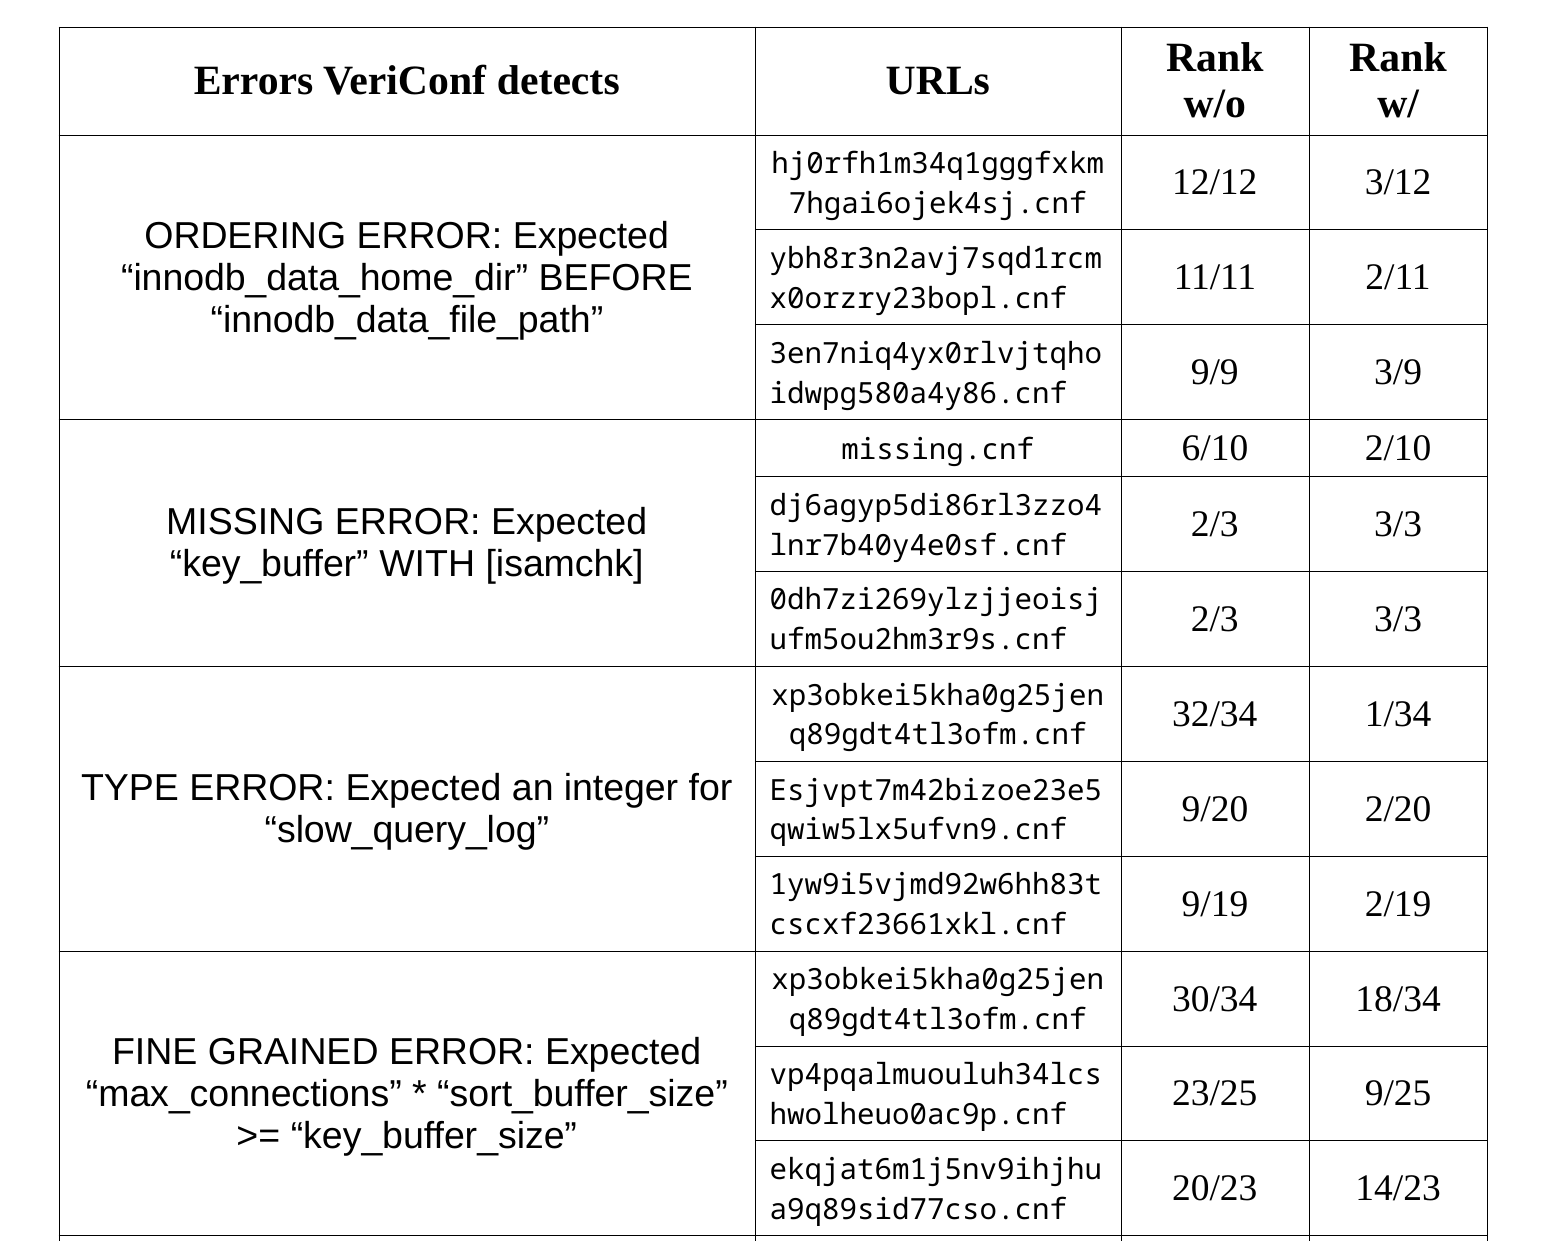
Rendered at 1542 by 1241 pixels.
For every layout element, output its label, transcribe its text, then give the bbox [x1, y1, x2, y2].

table_header URLs [756, 28, 1121, 135]
table_cell ybh8r3n2avj7sqd1rcmx0orzry23bopl.cnf [756, 230, 1121, 324]
table_cell MISSING ERROR: Expected “key_buffer” WITH [isamchk] [60, 420, 755, 666]
table_cell xp3obkei5kha0g25jenq89gdt4tl3ofm.cnf [756, 952, 1121, 1046]
table_cell TYPE ERROR: Expected an integer for “slow_query_log” [60, 667, 755, 951]
table_cell 9/9 [1122, 325, 1309, 419]
table_cell 11/11 [1122, 230, 1309, 324]
table_header Rank w/o [1122, 28, 1309, 135]
table_cell ekqjat6m1j5nv9ihjhua9q89sid77cso.cnf [756, 1141, 1121, 1235]
table_cell INTEGER CORRELATION ERROR: Expected “max_allowed_packet” < “innodb_buffer_pool_size” [60, 1236, 755, 1241]
table_cell ORDERING ERROR: Expected “innodb_data_home_dir” BEFORE “innodb_data_file_path” [60, 136, 755, 419]
table_cell 29/32 [1122, 1236, 1309, 1241]
table_cell 2/19 [1310, 857, 1487, 951]
table_cell 20/23 [1122, 1141, 1309, 1235]
table_cell 30/34 [1122, 952, 1309, 1046]
table_cell 18/34 [1310, 952, 1487, 1046]
table_cell 3/3 [1310, 572, 1487, 666]
table_cell missing.cnf [756, 420, 1121, 476]
table_cell 0dh7zi269ylzjjeoisjufm5ou2hm3r9s.cnf [756, 572, 1121, 666]
table_cell FINE GRAINED ERROR: Expected “max_connections” * “sort_buffer_size” >= “key_buffer_size” [60, 952, 755, 1235]
table_cell 3/12 [1310, 136, 1487, 229]
table_cell 2/3 [1122, 477, 1309, 571]
table_cell dj6agyp5di86rl3zzo4lnr7b40y4e0sf.cnf [756, 477, 1121, 571]
table_cell 32/34 [1122, 667, 1309, 761]
table_cell 14/23 [1310, 1141, 1487, 1235]
table_cell 3/3 [1310, 477, 1487, 571]
table_cell 3/9 [1310, 325, 1487, 419]
table_cell 8/32 [1310, 1236, 1487, 1241]
table_cell 2/3 [1122, 572, 1309, 666]
table_cell 12/12 [1122, 136, 1309, 229]
table_cell vp4pqalmuouluh34lcshwolheuo0ac9p.cnf [756, 1047, 1121, 1140]
table_cell 1/34 [1310, 667, 1487, 761]
table_cell 9/19 [1122, 857, 1309, 951]
table_cell 9/20 [1122, 762, 1309, 856]
table_cell hj0rfh1m34q1gggfxkm7hgai6ojek4sj.cnf [756, 136, 1121, 229]
table_cell 1yw9i5vjmd92w6hh83tcscxf23661xkl.cnf [756, 857, 1121, 951]
table_cell 2/11 [1310, 230, 1487, 324]
table_cell r817w4w029t9n885609su9u7uy6rgdgx.cnf [756, 1236, 1121, 1241]
table_cell 2/20 [1310, 762, 1487, 856]
table_cell Esjvpt7m42bizoe23e5qwiw5lx5ufvn9.cnf [756, 762, 1121, 856]
table_cell 6/10 [1122, 420, 1309, 476]
table_header Rank w/ [1310, 28, 1487, 135]
table_cell 2/10 [1310, 420, 1487, 476]
table_cell 23/25 [1122, 1047, 1309, 1140]
table_cell xp3obkei5kha0g25jenq89gdt4tl3ofm.cnf [756, 667, 1121, 761]
table_cell 3en7niq4yx0rlvjtqhoidwpg580a4y86.cnf [756, 325, 1121, 419]
table_header Errors VeriConf detects [60, 28, 755, 135]
table_cell 9/25 [1310, 1047, 1487, 1140]
